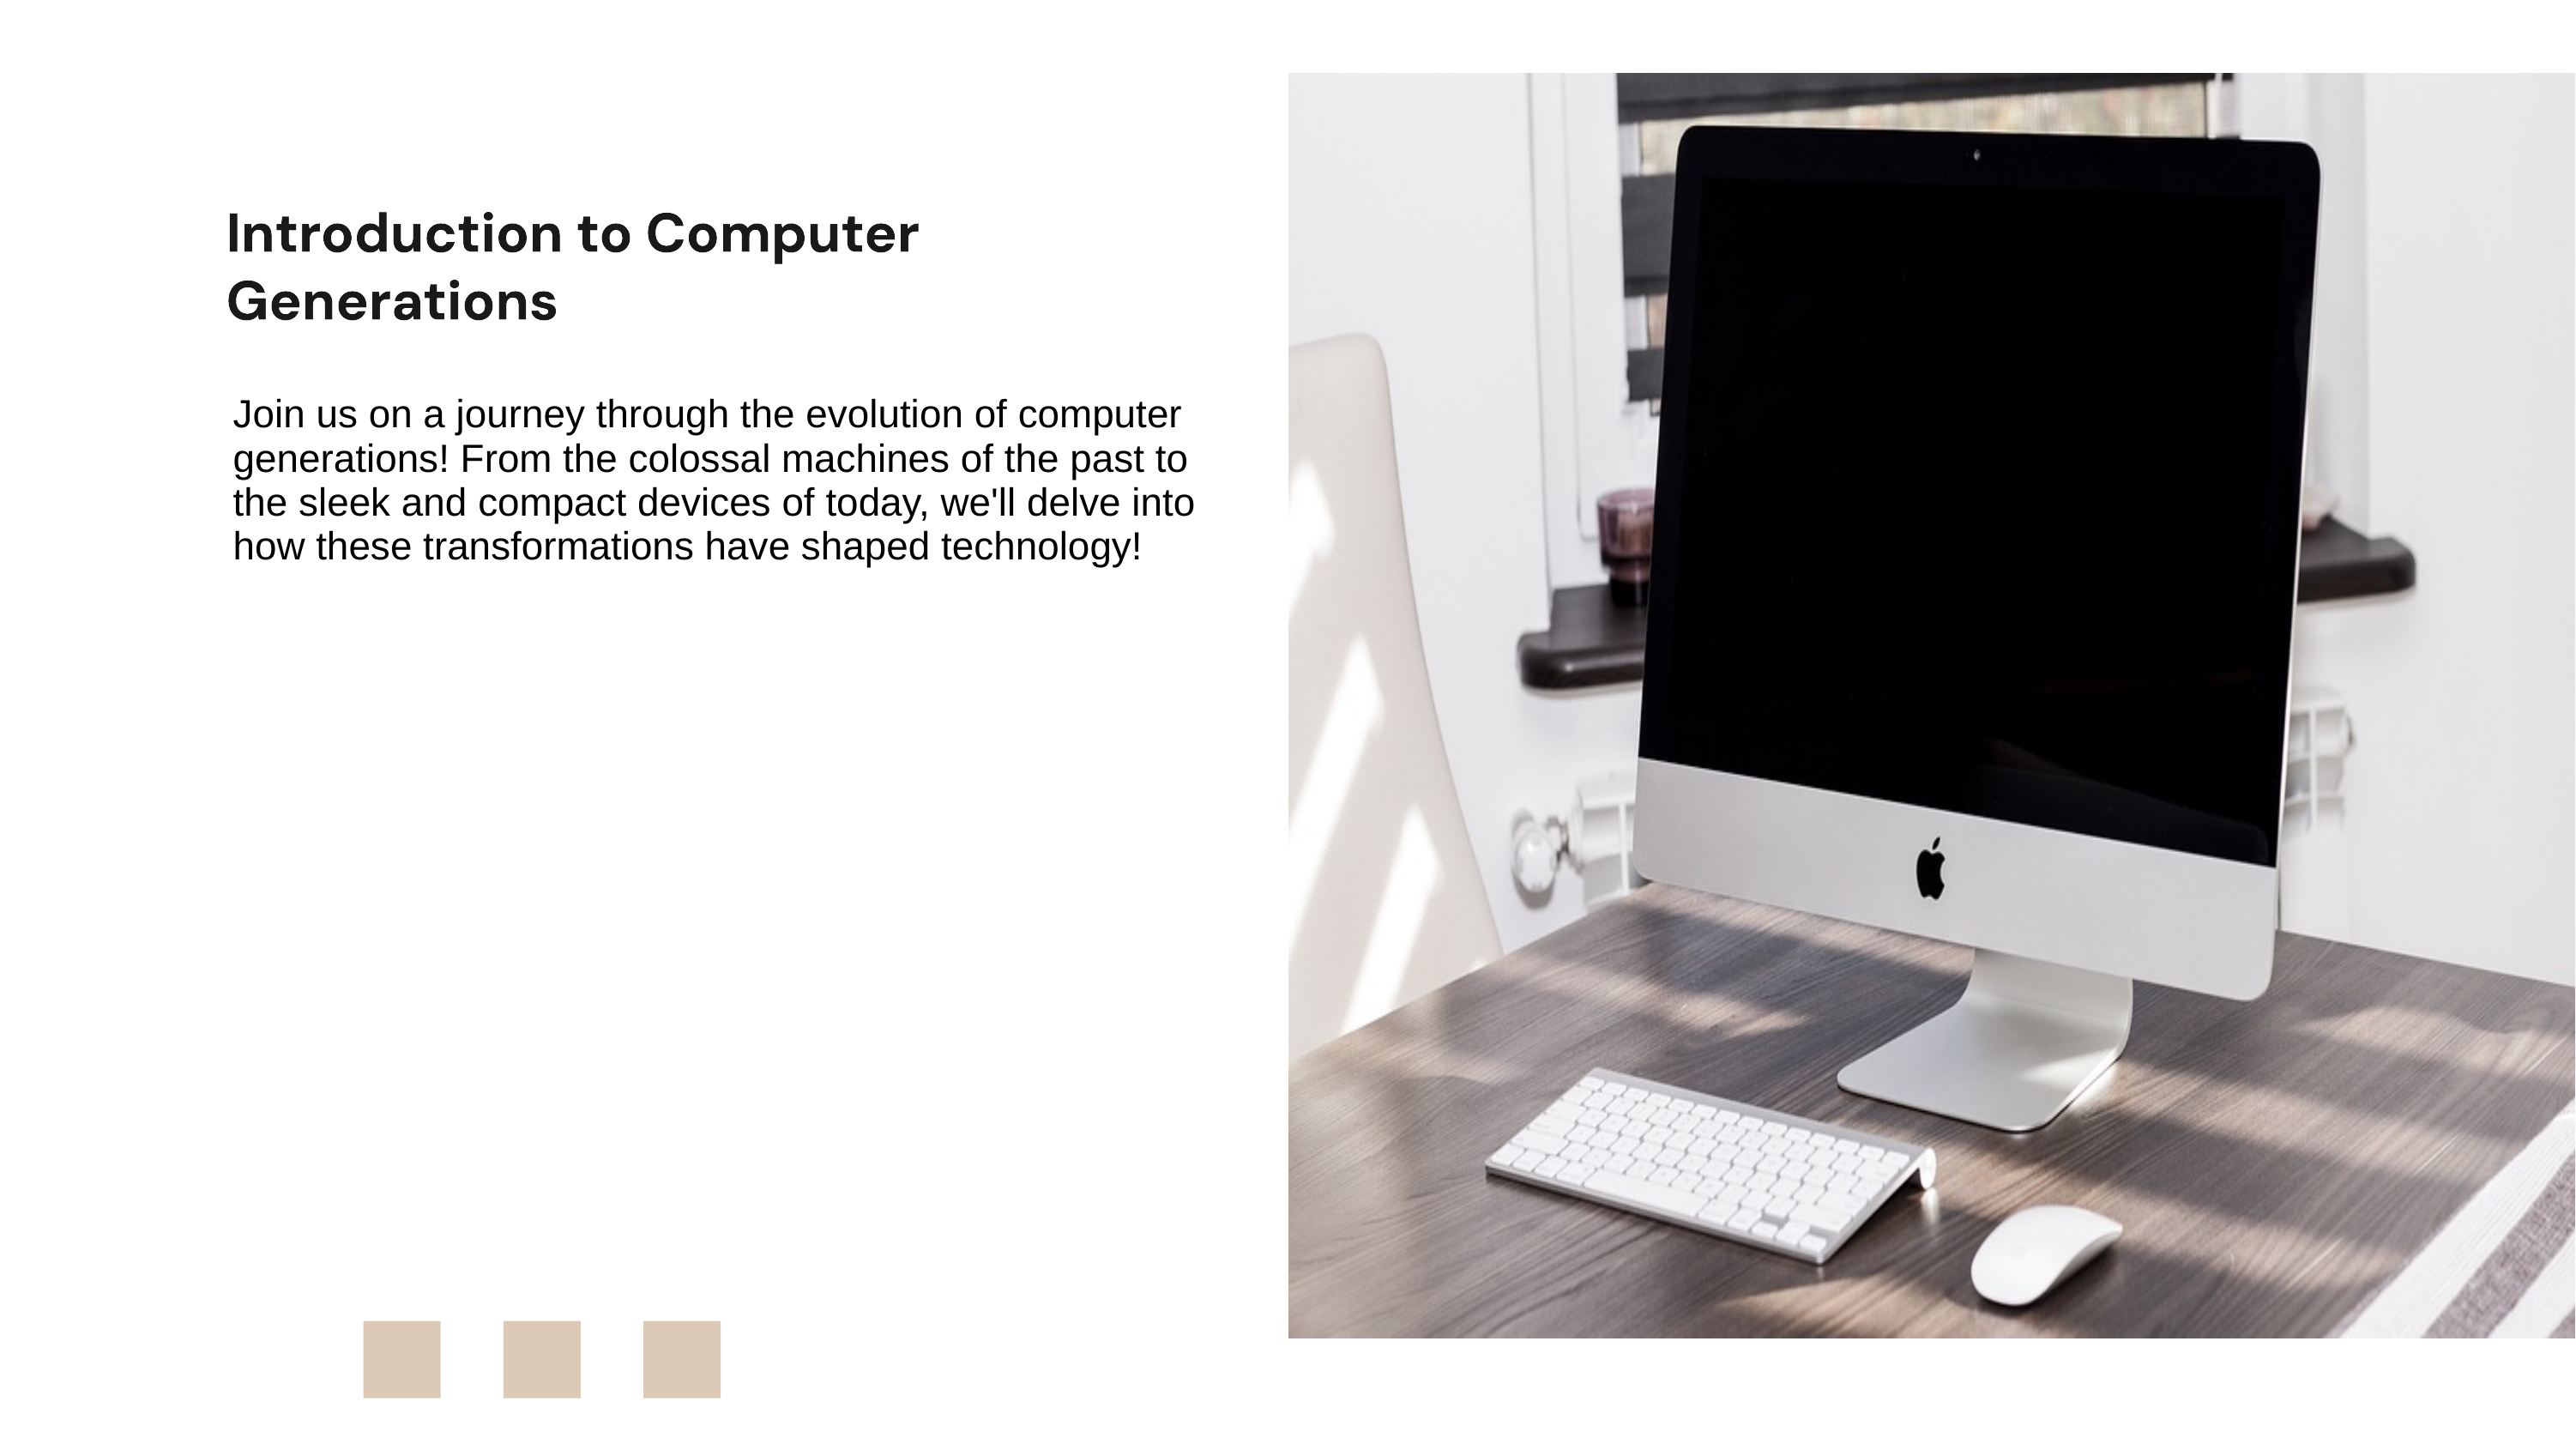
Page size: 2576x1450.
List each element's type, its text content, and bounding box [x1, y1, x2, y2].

text_box Join us on a journey through the evolution of computer generations! From the colossal machines of the past to the sleek and compact devices of today, we'll delve into how these transformations have shaped technology! [220, 386, 1250, 1095]
picture [226, 196, 920, 337]
text_box [503, 1320, 581, 1399]
text_box [363, 1320, 441, 1399]
picture [1288, 73, 2576, 1338]
text_box [643, 1320, 721, 1399]
